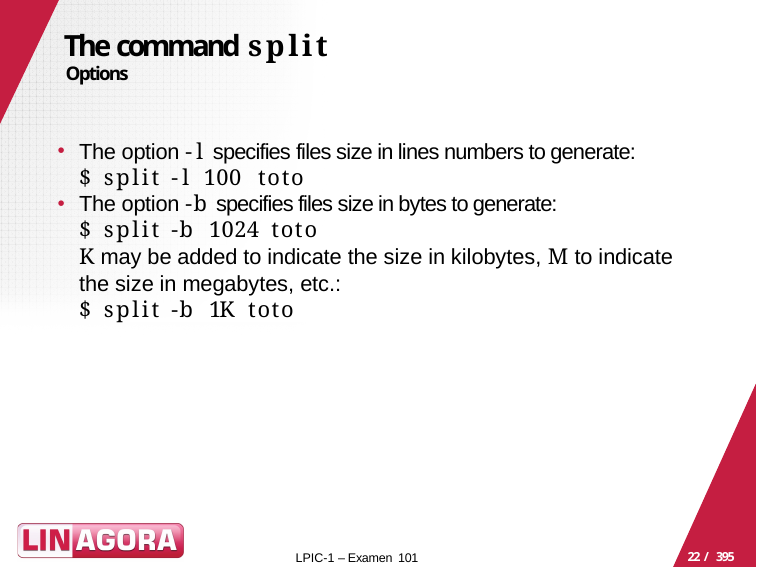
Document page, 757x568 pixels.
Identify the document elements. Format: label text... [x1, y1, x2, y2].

text_box [17, 520, 184, 562]
text_box The command split Options [63, 26, 697, 122]
text_box <numéro> / 395 [683, 549, 747, 568]
text_box LPIC-1 – Examen 101 [293, 549, 420, 568]
picture [0, 0, 352, 352]
text_box The option -l specifies files size in lines numbers to generate: $ split -l 100 toto The option -b specifies files size in bytes to generate: $ split -b 1024 toto K may be added to indicate the size in kilobytes, M to indicate the size in megabytes, etc.: $ split -b 1K toto [55, 136, 688, 403]
